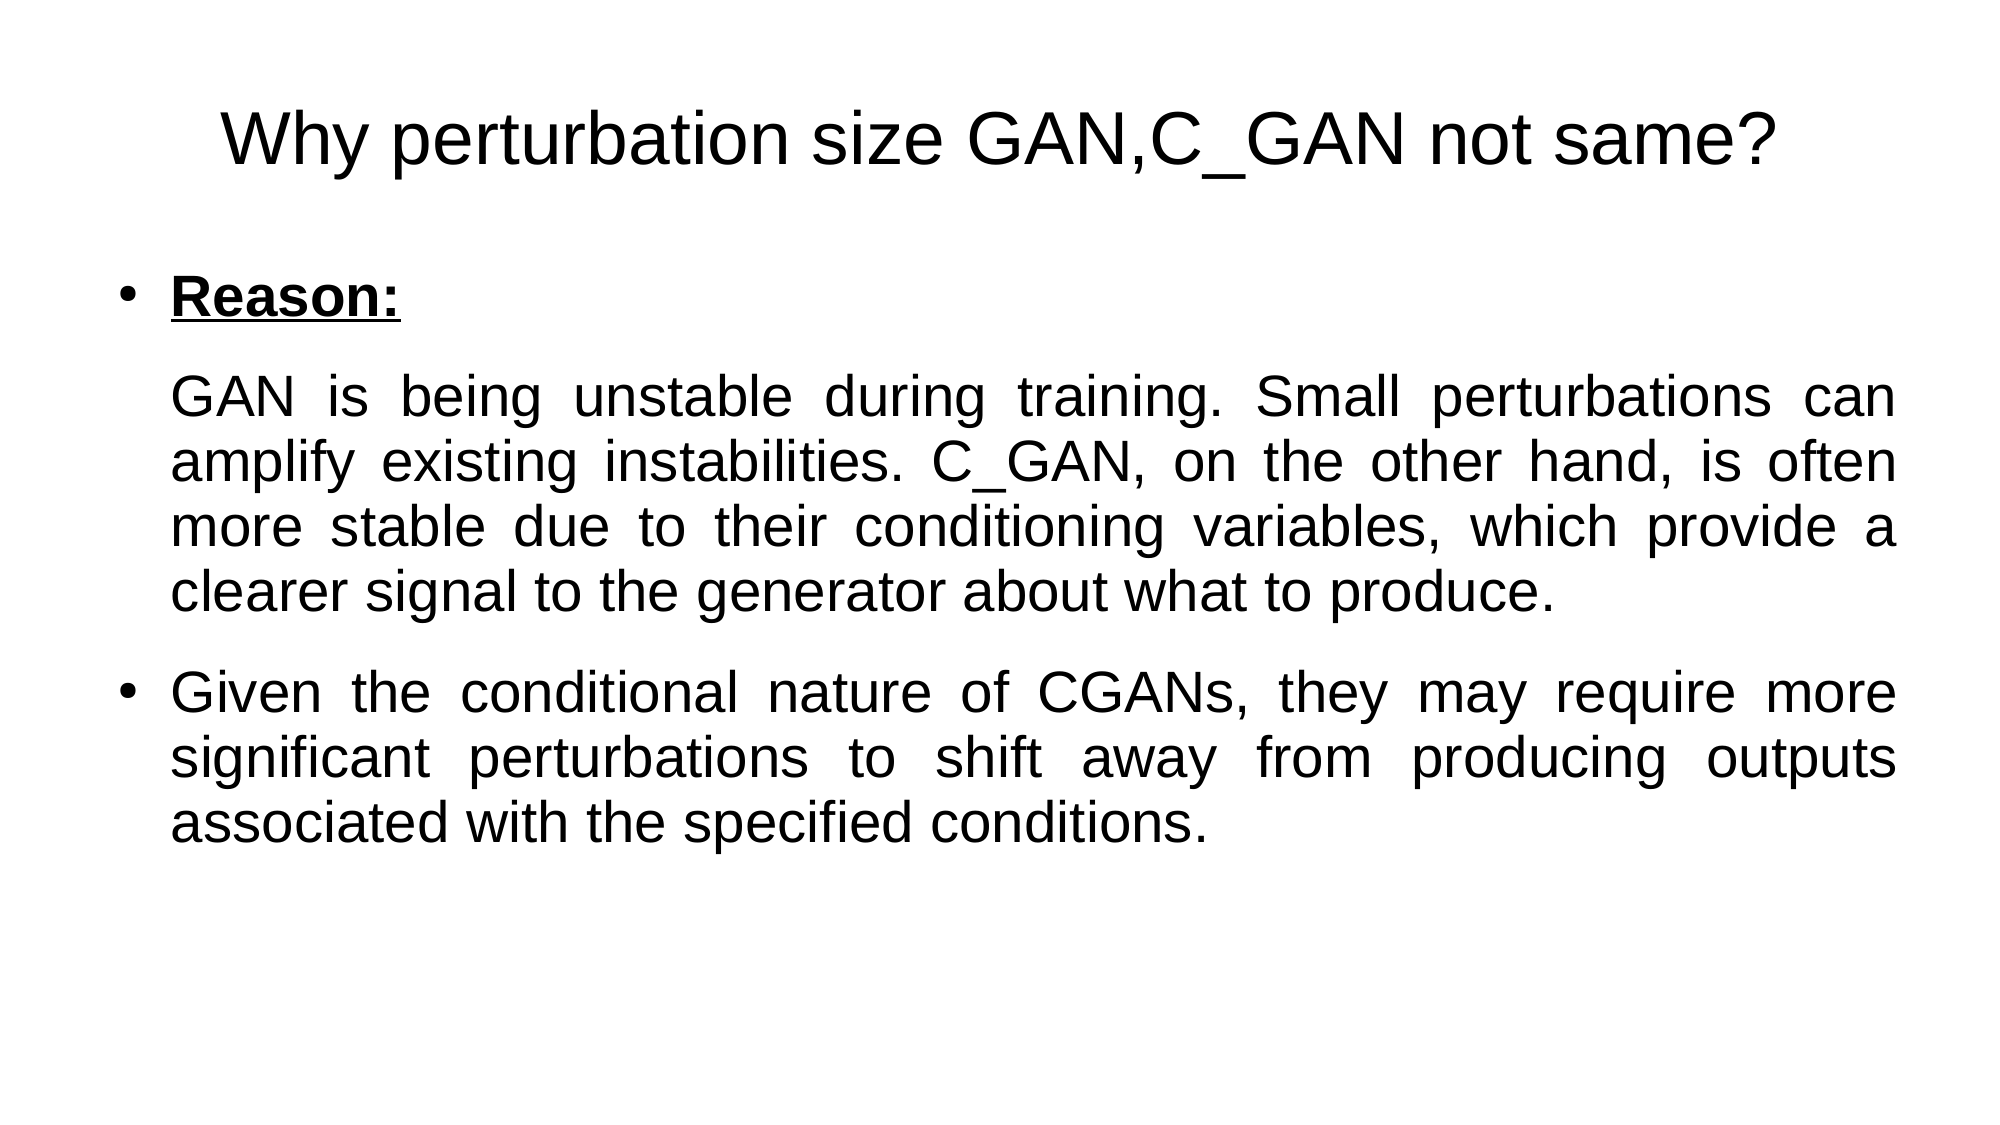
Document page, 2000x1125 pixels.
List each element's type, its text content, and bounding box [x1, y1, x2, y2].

list Reason: GAN is being unstable during training. Small perturbations can amplify existing instabilities. C_GAN, on the other hand, is often more stable due to their conditioning variables, which provide a clearer signal to the generator about what to produce. Given the conditional nature of CGANs, they may require more significant perturbations to shift away from producing outputs associated with the specified conditions. [99, 263, 1900, 916]
title Why perturbation size GAN,C_GAN not same? [99, 0, 1900, 263]
